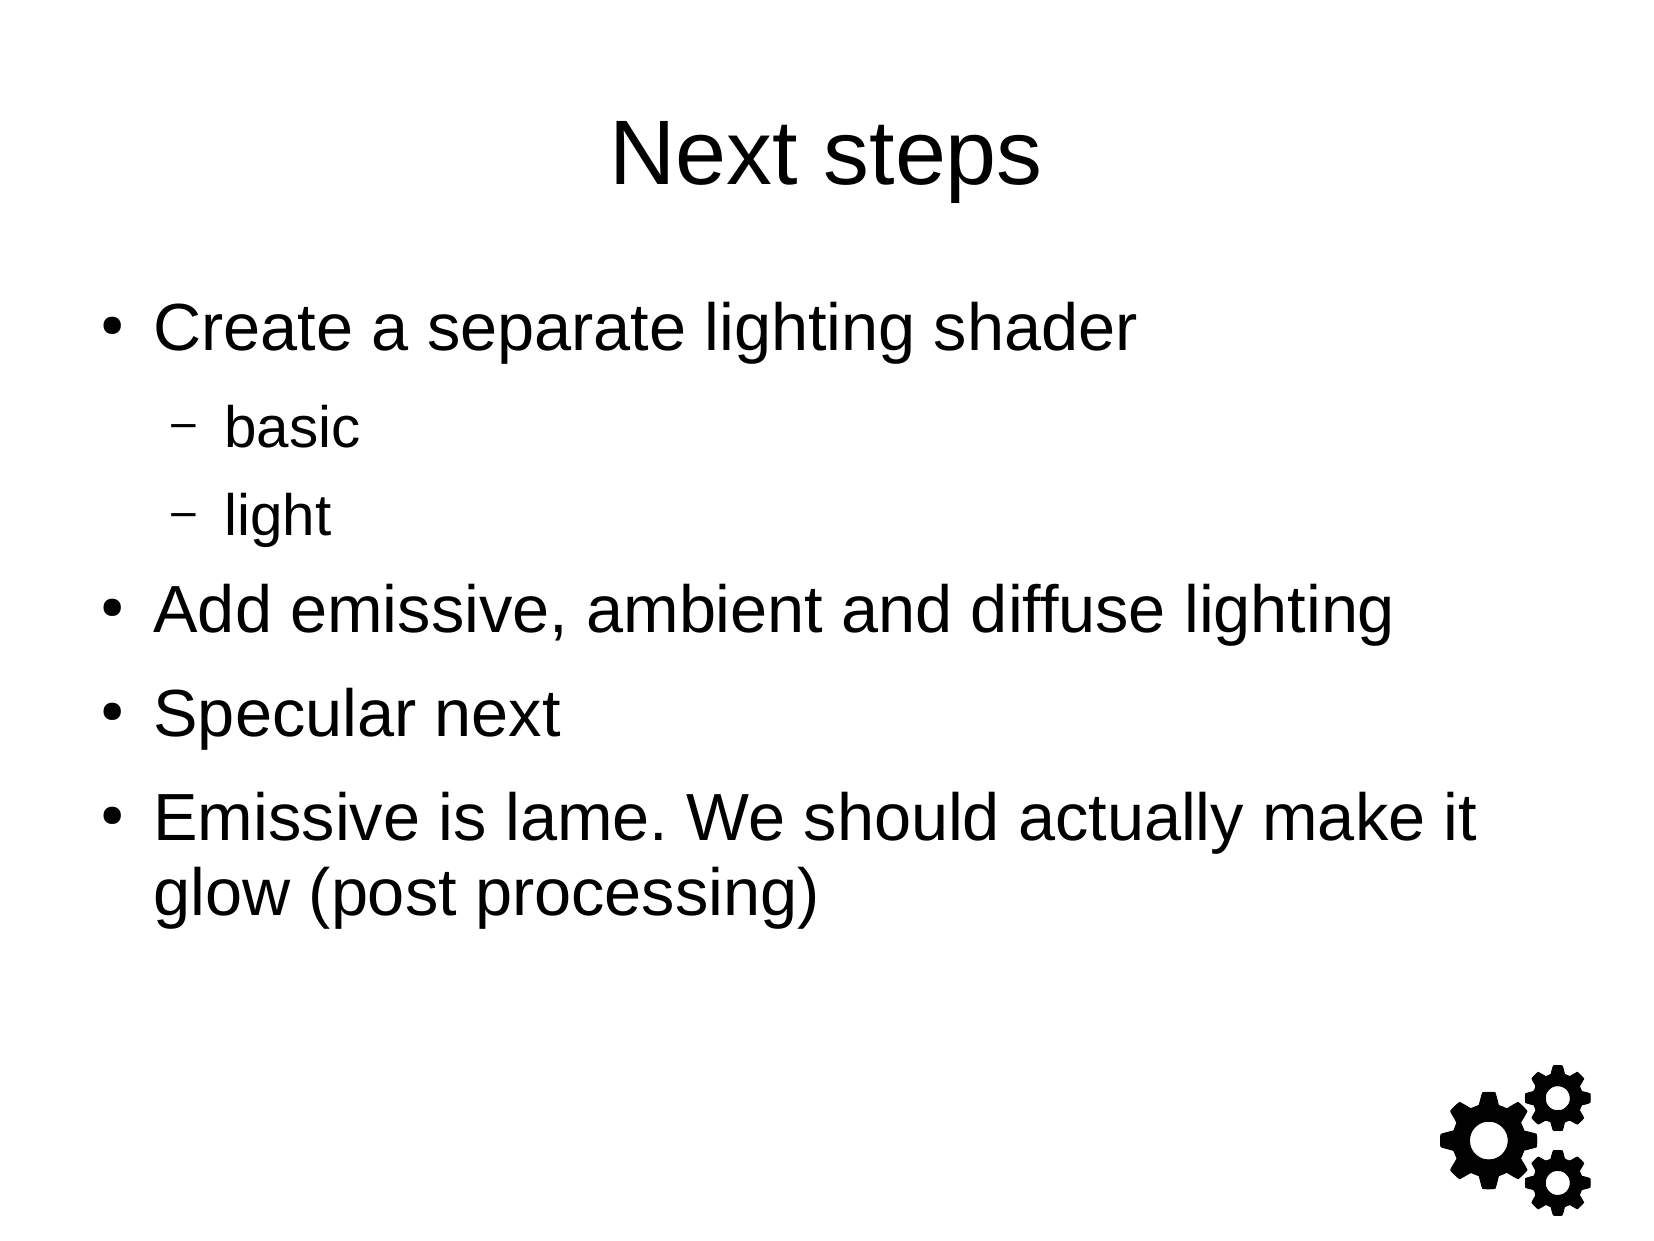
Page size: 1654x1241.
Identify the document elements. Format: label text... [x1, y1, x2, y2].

list Create a separate lighting shader basic light Add emissive, ambient and diffuse lighting Specular next Emissive is lame. We should actually make it glow (post processing) [82, 290, 1571, 1010]
picture [1440, 1065, 1591, 1216]
title Next steps [82, 49, 1571, 257]
